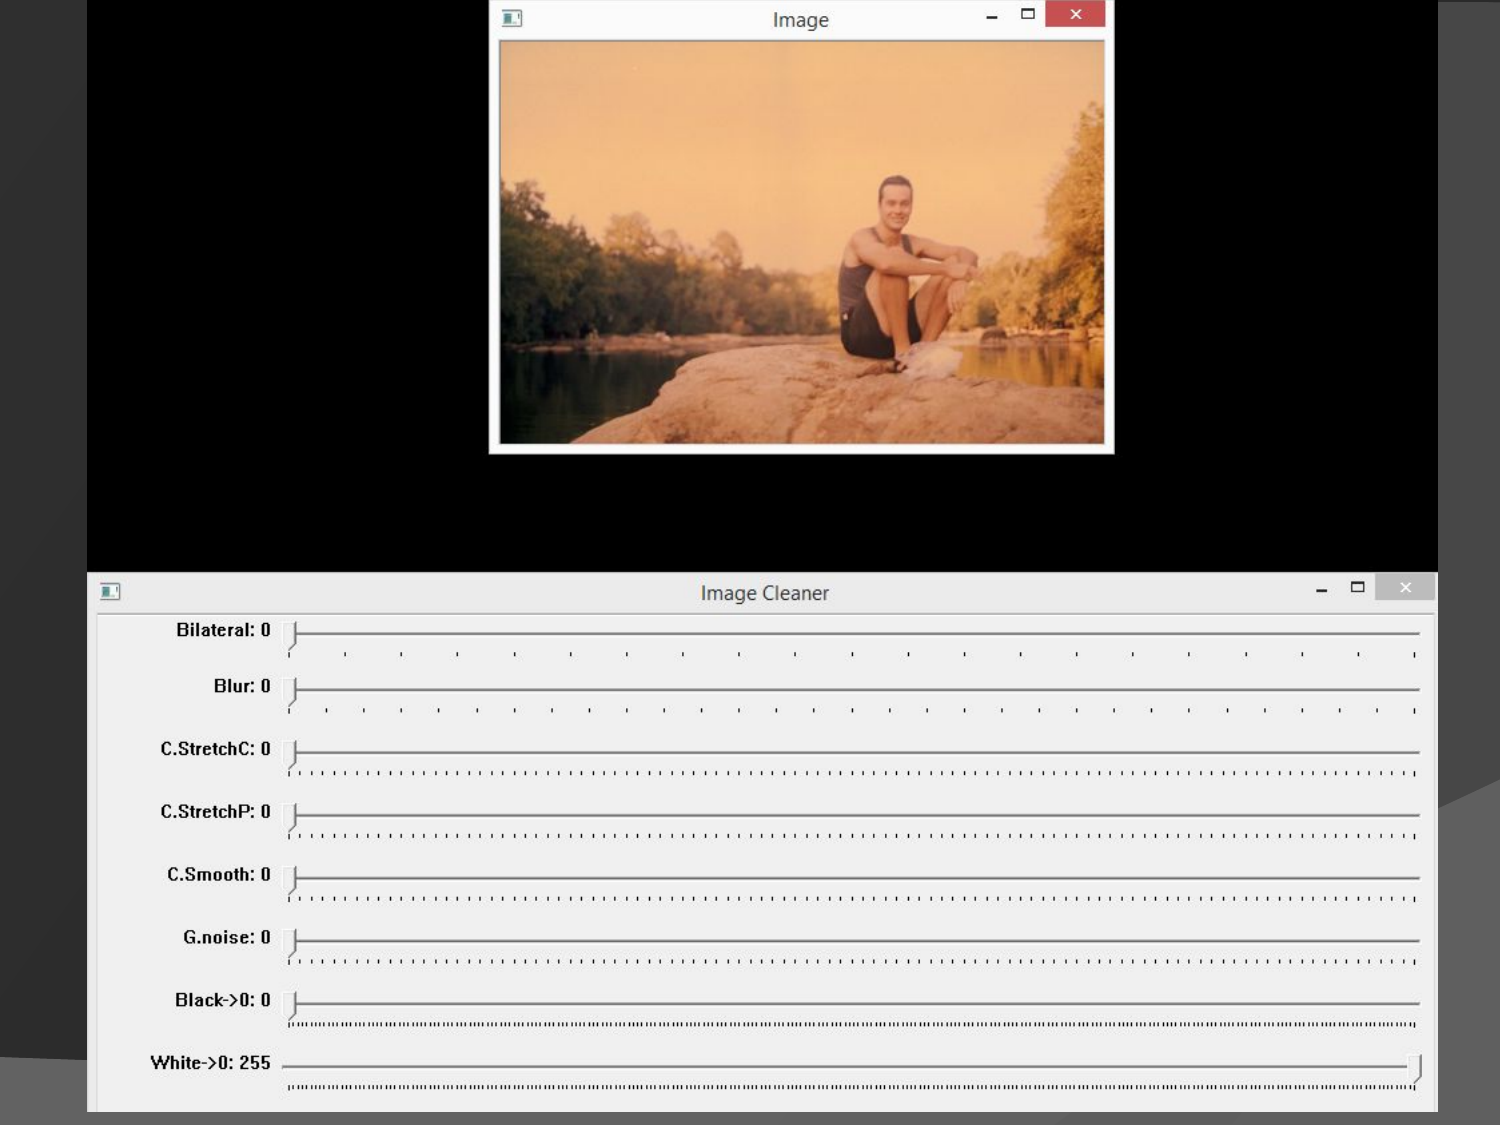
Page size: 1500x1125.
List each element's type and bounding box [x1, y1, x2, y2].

picture [87, 0, 1438, 1112]
